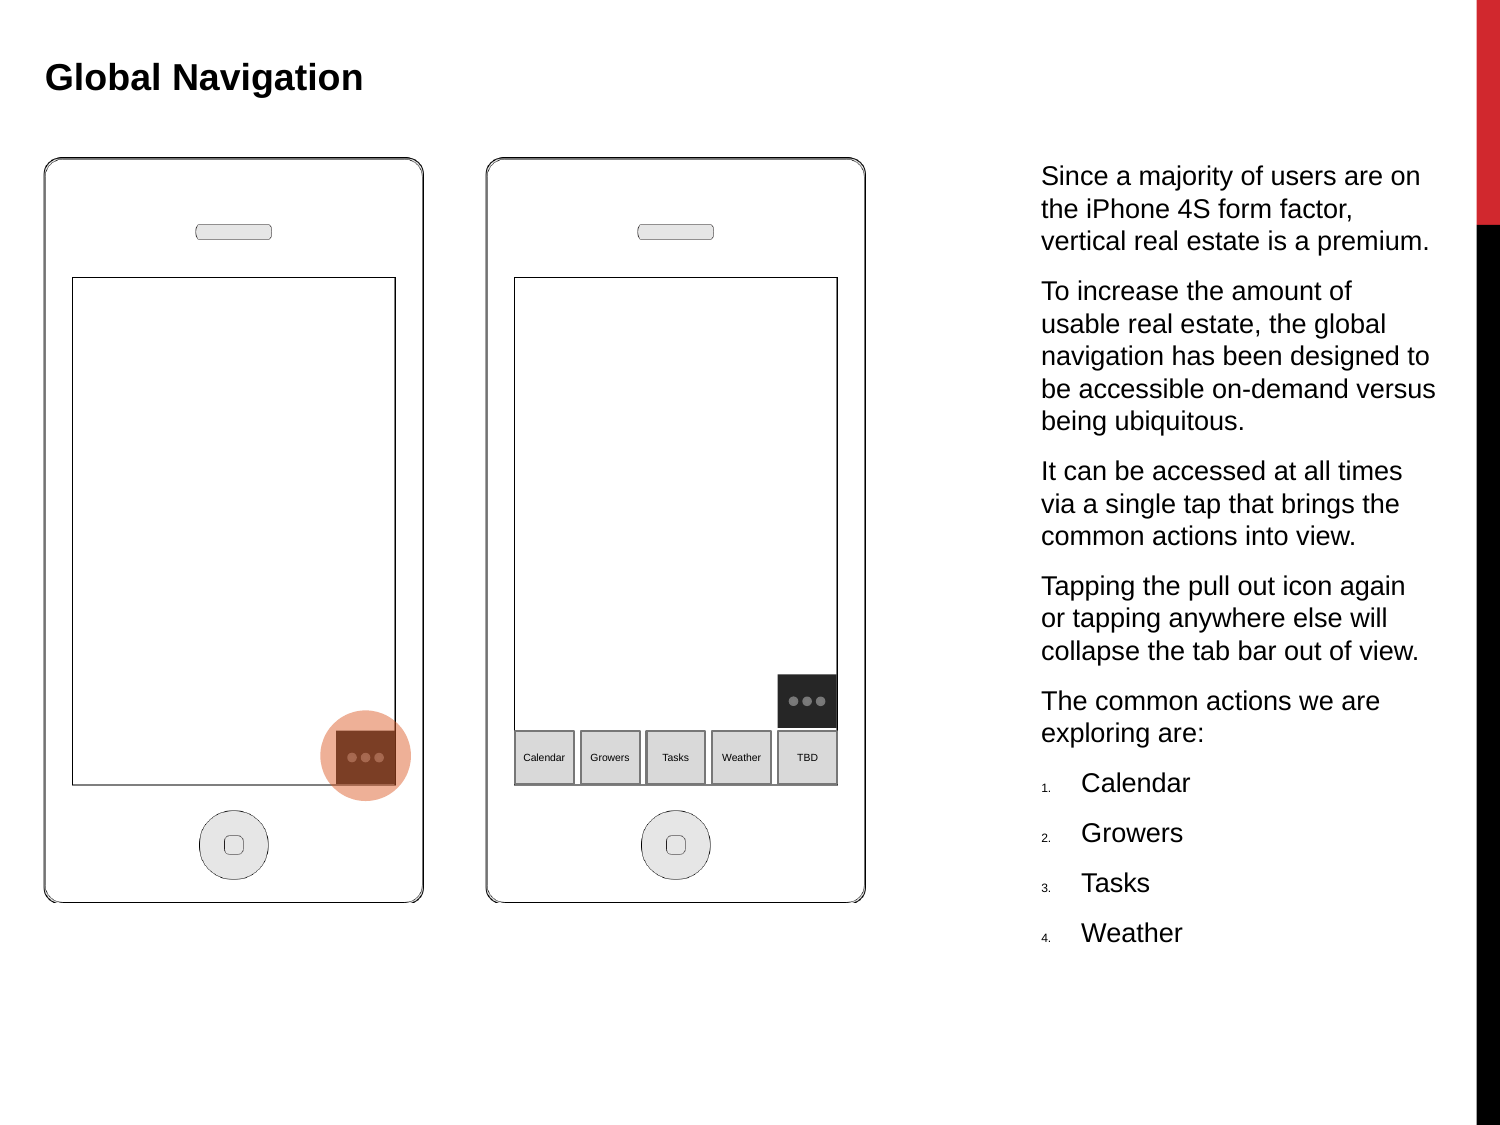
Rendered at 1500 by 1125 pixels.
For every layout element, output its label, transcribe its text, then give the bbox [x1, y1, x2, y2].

text_box TBD [778, 730, 838, 785]
text_box Calendar [514, 730, 574, 785]
text_box [320, 710, 411, 802]
text_box [777, 674, 837, 728]
picture [485, 156, 866, 903]
text_box Growers [580, 730, 640, 785]
text_box Global Navigation [34, 47, 375, 104]
text_box Since a majority of users are on the iPhone 4S form factor, vertical real estate is a premium. To increase the amount of usable real estate, the global navigation has been designed to be accessible on-demand versus being ubiquitous. It can be accessed at all times via a single tap that brings the common actions into view. Tapping the pull out icon again or tapping anywhere else will collapse the tab bar out of view. The common actions we are exploring are: Calendar Growers Tasks Weather [1030, 153, 1448, 1097]
picture [43, 156, 424, 903]
text_box Weather [712, 730, 772, 785]
text_box Tasks [646, 730, 706, 785]
